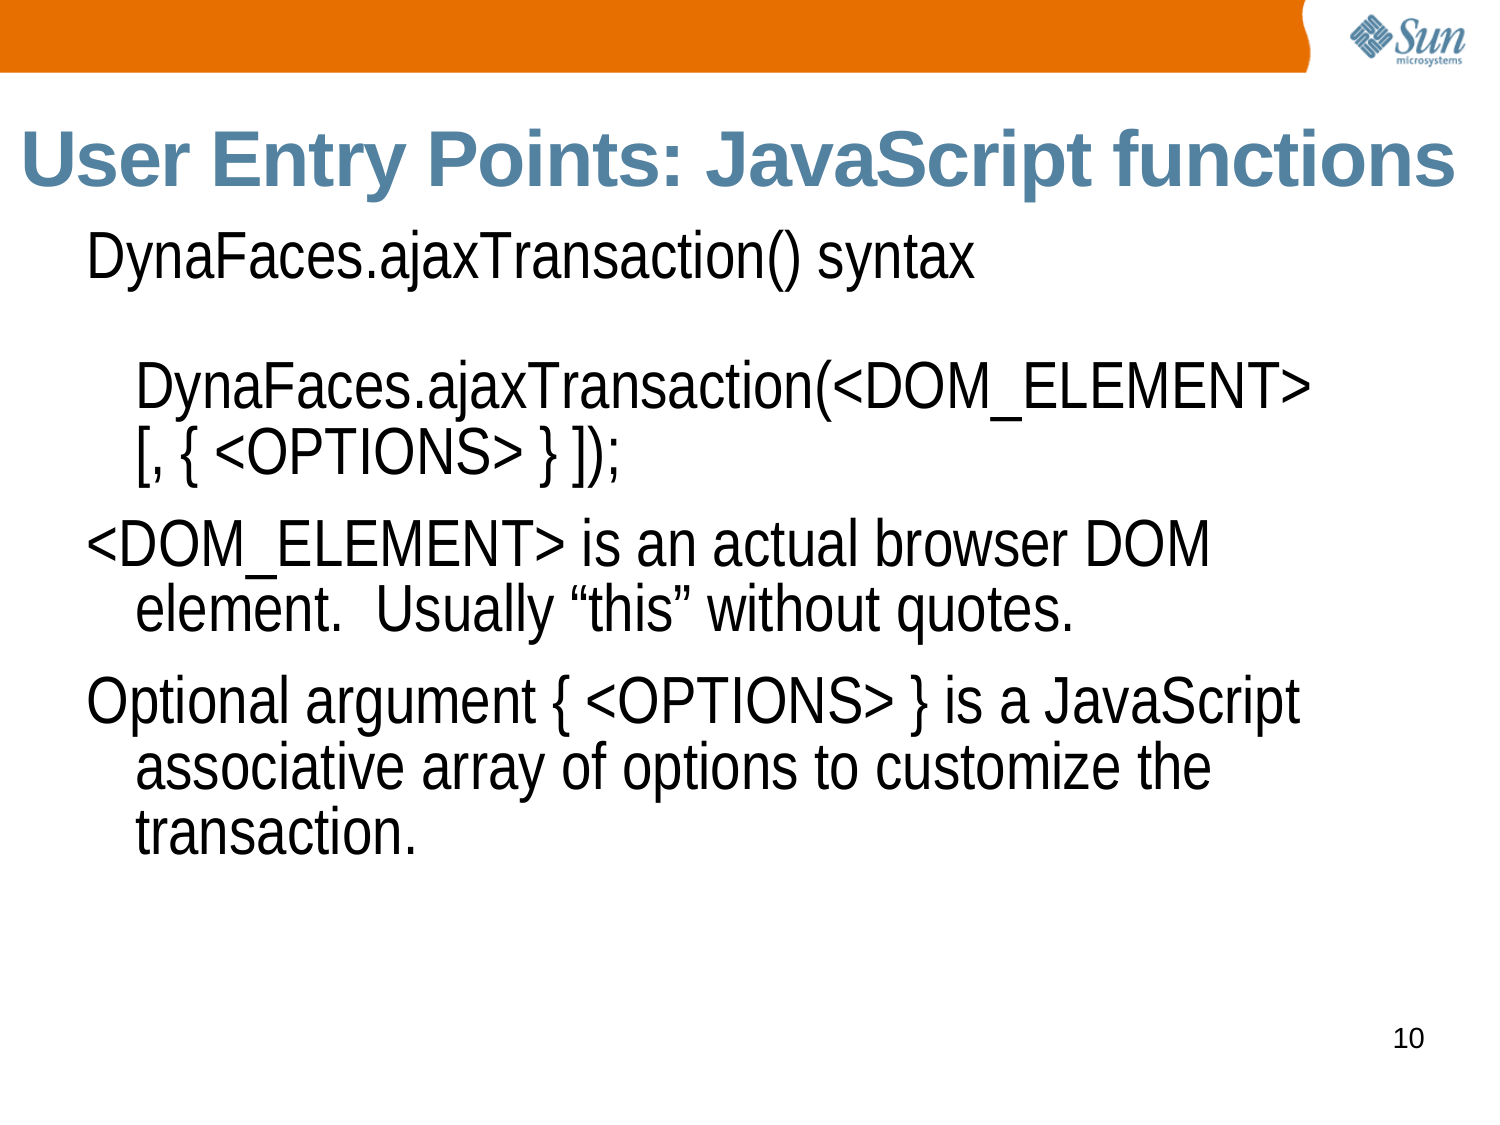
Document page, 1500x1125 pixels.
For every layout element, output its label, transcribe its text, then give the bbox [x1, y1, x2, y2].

title User Entry Points: JavaScript functions [19, 122, 1488, 228]
picture [0, 0, 1500, 75]
list DynaFaces.ajaxTransaction() syntax DynaFaces.ajaxTransaction(<DOM_ELEMENT> [, { <OPTIONS> } ]); <DOM_ELEMENT> is an actual browser DOM element. Usually “this” without quotes. Optional argument { <OPTIONS> } is a JavaScript associative array of options to customize the transaction. [67, 226, 1405, 920]
